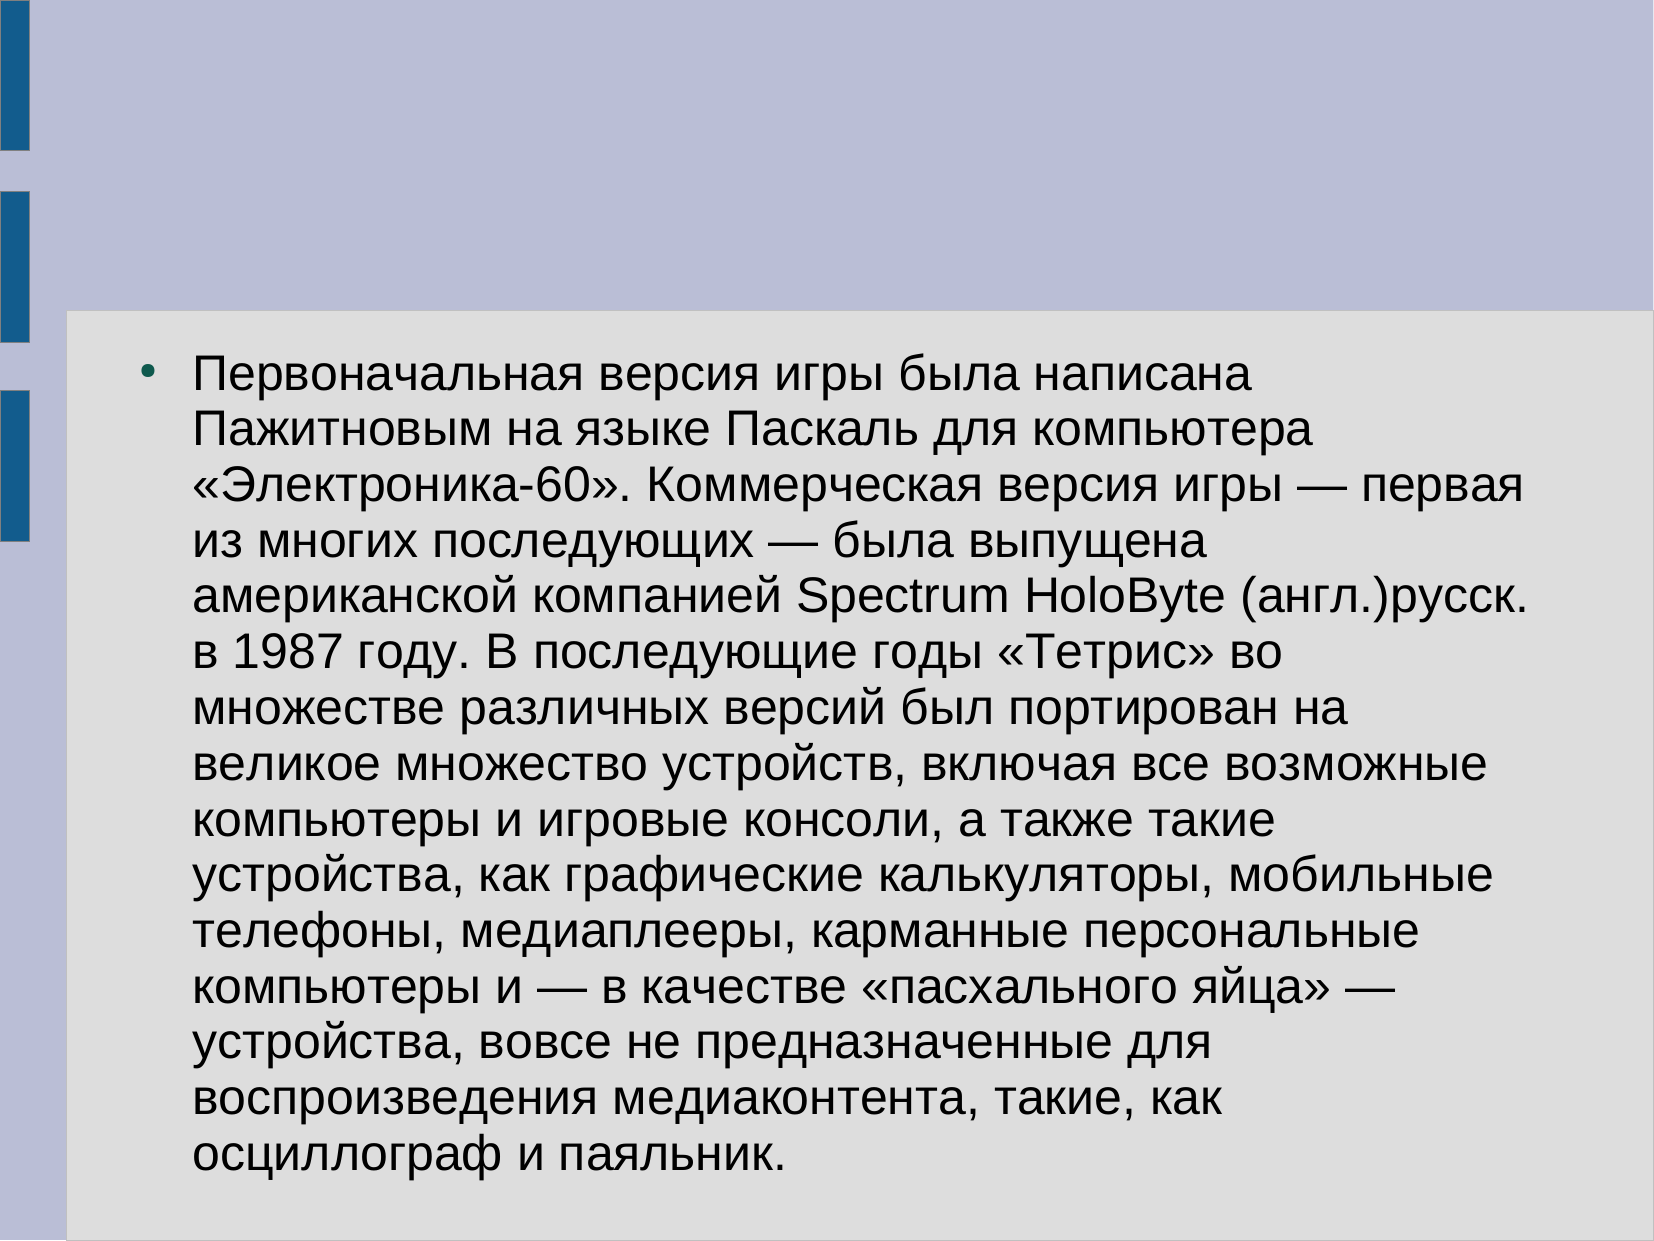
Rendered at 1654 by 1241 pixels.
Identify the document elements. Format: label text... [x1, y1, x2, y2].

list Первоначальная версия игры была написана Пажитновым на языке Паскаль для компьютера «Электроника-60». Коммерческая версия игры — первая из многих последующих — была выпущена американской компанией Spectrum HoloByte (англ.)русск. в 1987 году. В последующие годы «Тетрис» во множестве различных версий был портирован на великое множество устройств, включая все возможные компьютеры и игровые консоли, а также такие устройства, как графические калькуляторы, мобильные телефоны, медиаплееры, карманные персональные компьютеры и — в качестве «пасхального яйца» — устройства, вовсе не предназначенные для воспроизведения медиаконтента, такие, как осциллограф и паяльник. [121, 344, 1534, 1182]
